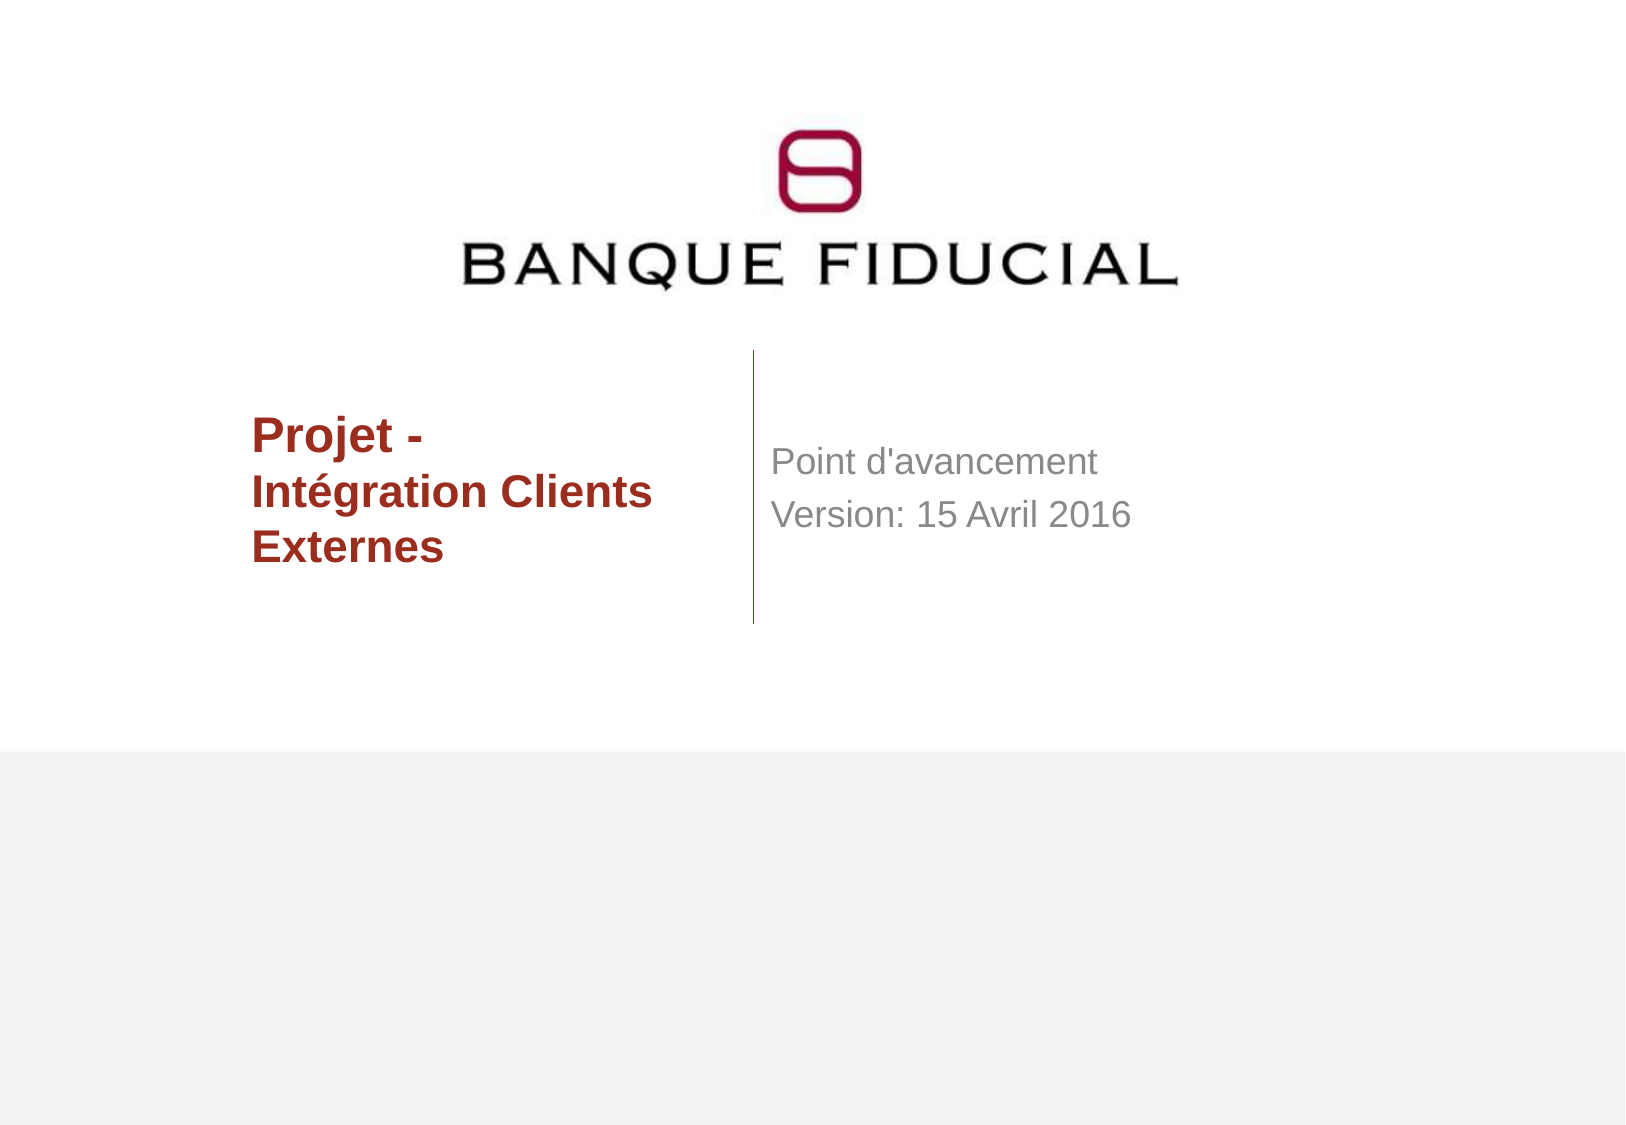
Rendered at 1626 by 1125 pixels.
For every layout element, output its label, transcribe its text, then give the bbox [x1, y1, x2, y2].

picture [456, 113, 1185, 299]
title Projet - Intégration Clients Externes [236, 350, 748, 624]
subtitle Point d'avancement Version: 15 Avril 2016 [755, 350, 1280, 622]
